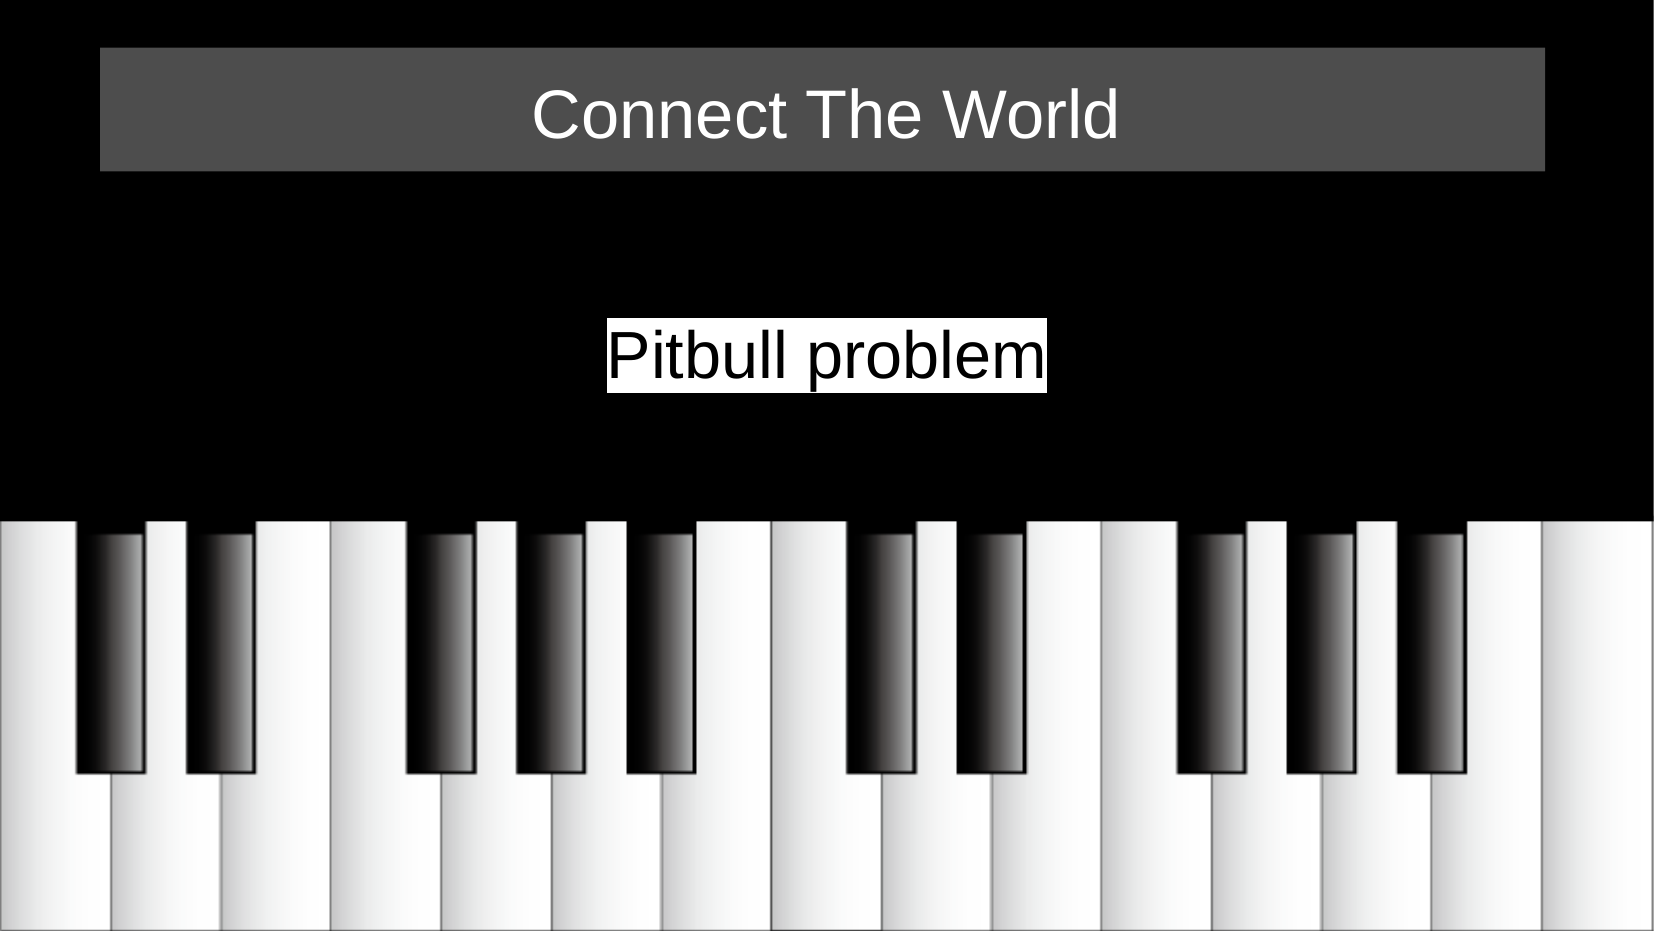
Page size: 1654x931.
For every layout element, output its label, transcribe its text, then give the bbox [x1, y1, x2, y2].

title Connect The World [82, 37, 1571, 193]
subtitle Pitbull problem [82, 217, 1571, 494]
picture [0, 522, 1654, 931]
